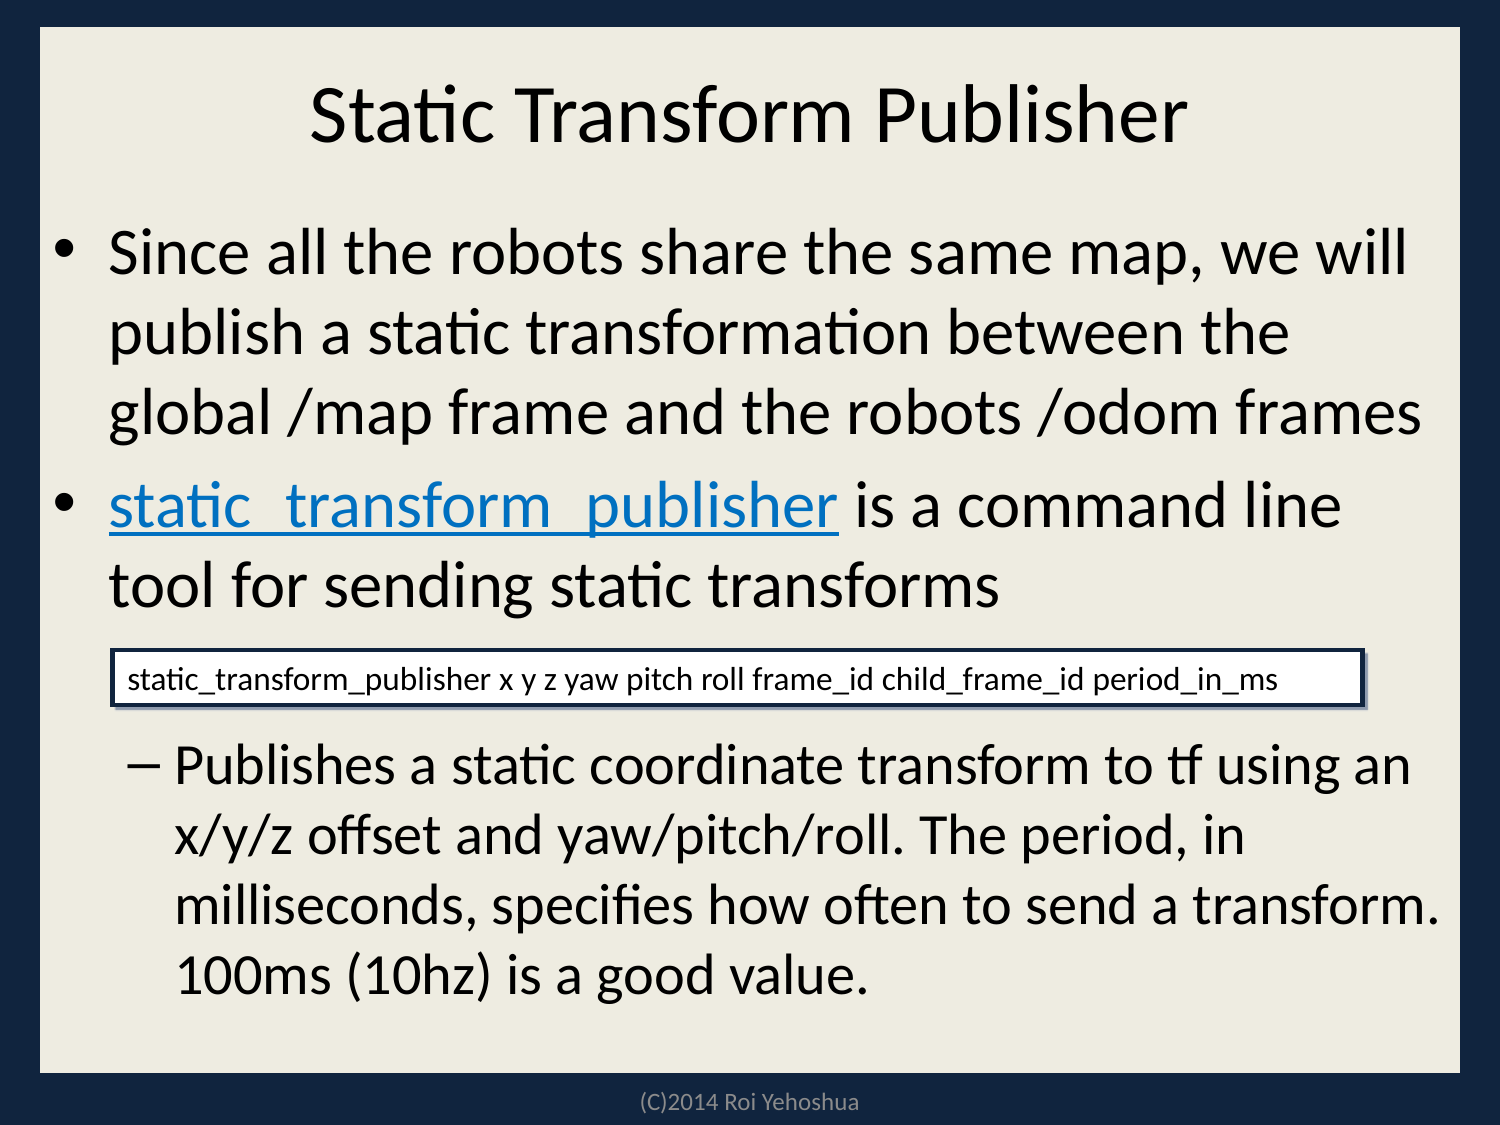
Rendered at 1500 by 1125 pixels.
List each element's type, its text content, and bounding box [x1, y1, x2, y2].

list Since all the robots share the same map, we will publish a static transformation between the global /map frame and the robots /odom frames static_transform_publisher is a command line tool for sending static transforms Publishes a static coordinate transform to tf using an x/y/z offset and yaw/pitch/roll. The period, in milliseconds, specifies how often to send a transform. 100ms (10hz) is a good value. [37, 200, 1463, 1080]
title Static Transform Publisher [37, 31, 1463, 188]
footer (C)2014 Roi Yehoshua [512, 1074, 988, 1125]
text_box static_transform_publisher x y z yaw pitch roll frame_id child_frame_id period_in_ms [112, 649, 1363, 705]
